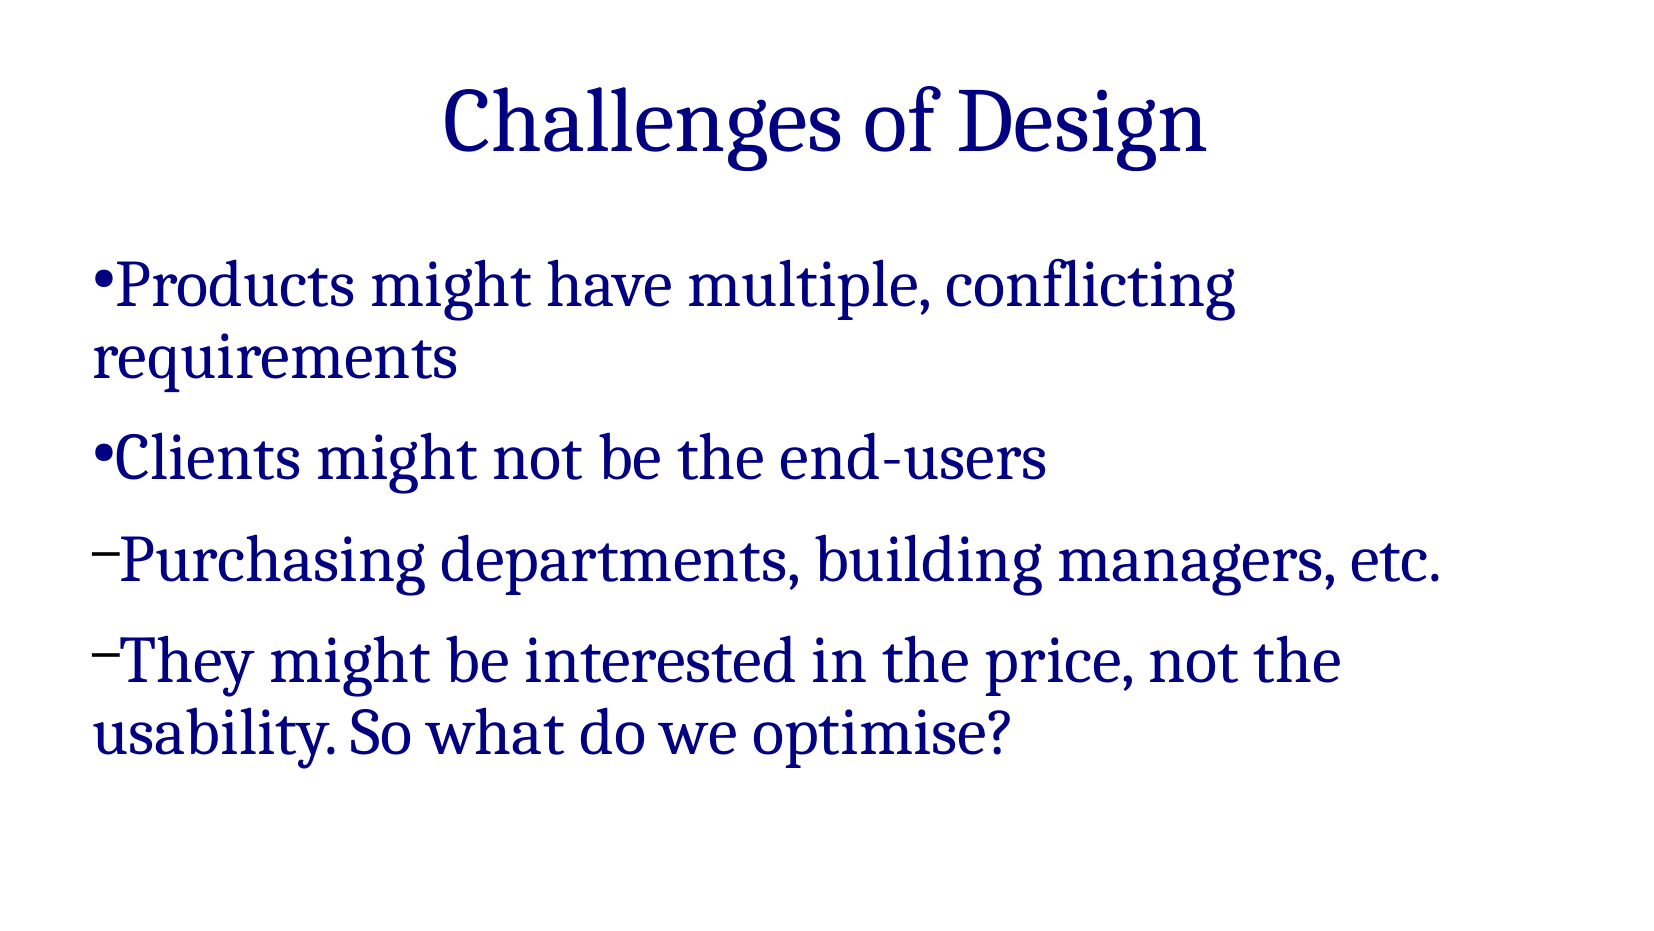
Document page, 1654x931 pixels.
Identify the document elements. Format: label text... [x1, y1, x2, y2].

title Challenges of Design [82, 37, 1571, 193]
list Products might have multiple, conflicting requirements Clients might not be the end-users Purchasing departments, building managers, etc. They might be interested in the price, not the usability. So what do we optimise? [92, 248, 1581, 788]
